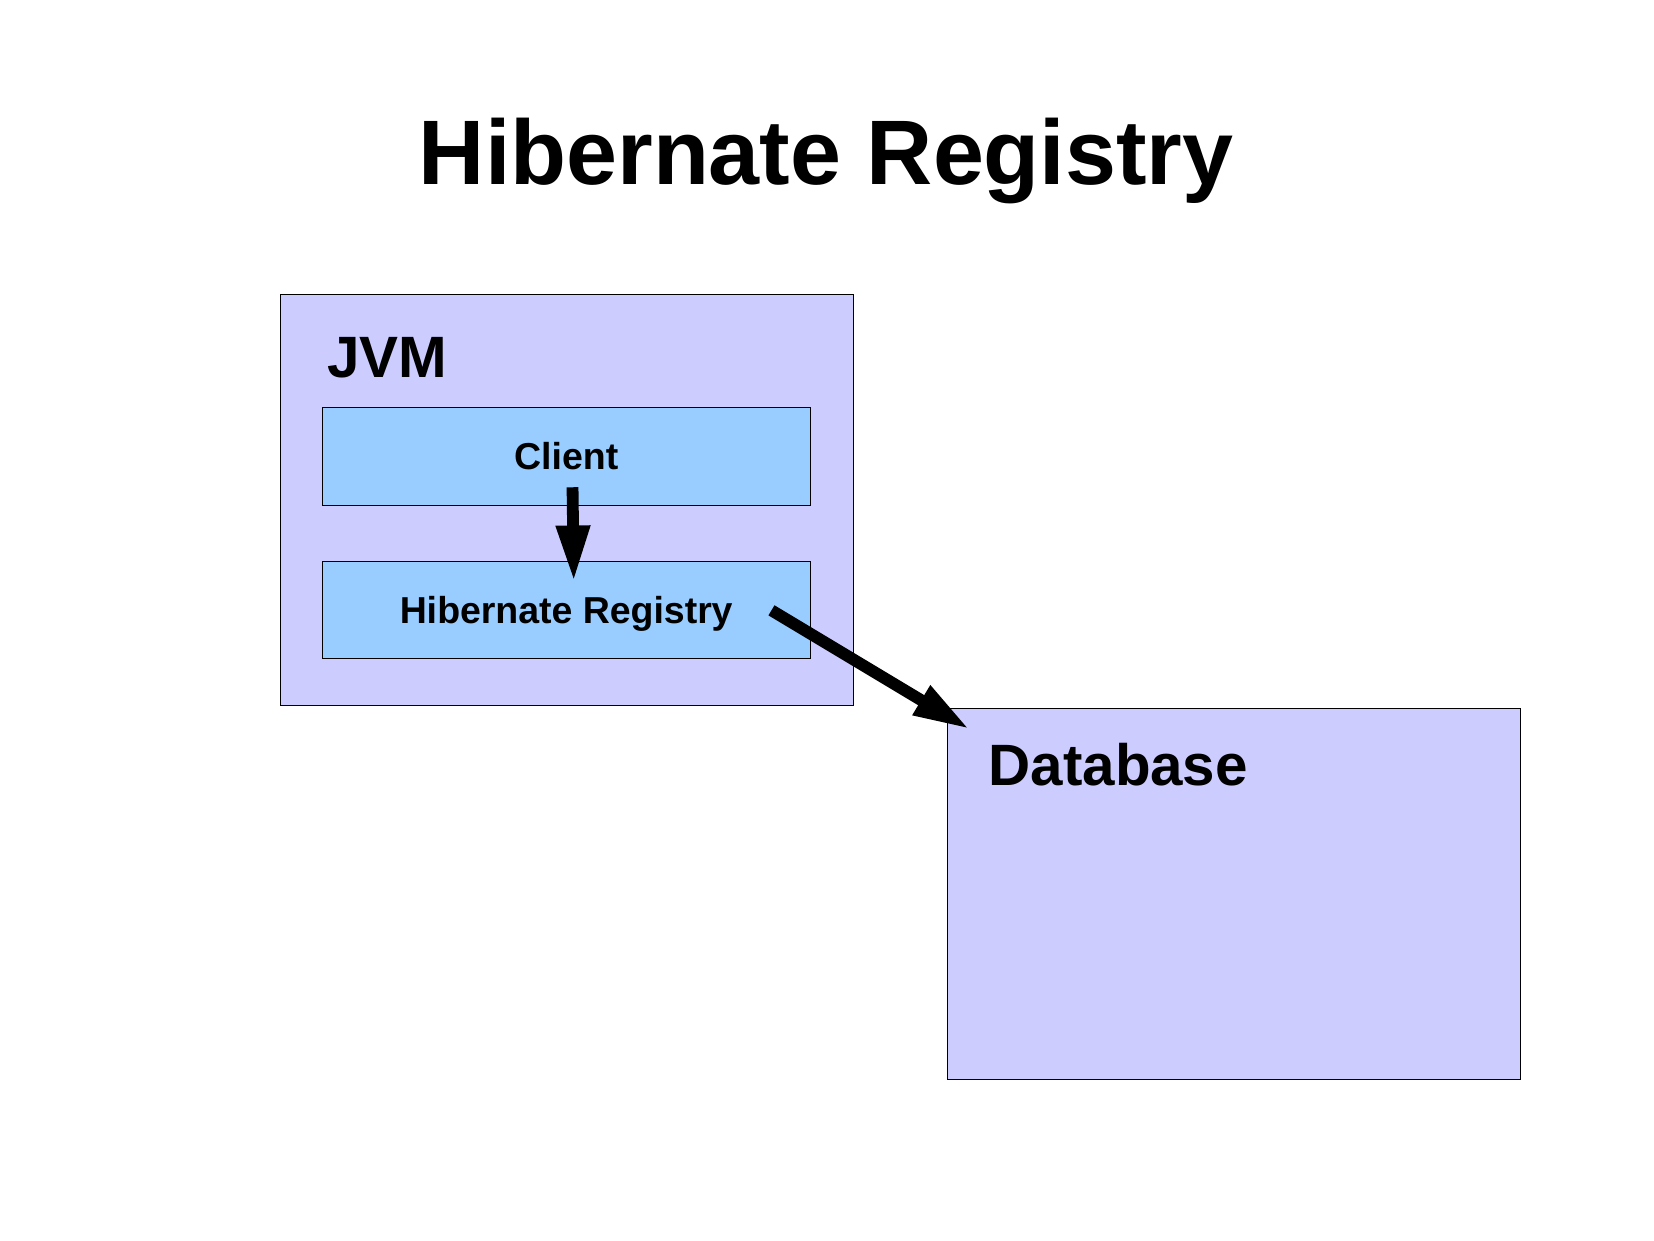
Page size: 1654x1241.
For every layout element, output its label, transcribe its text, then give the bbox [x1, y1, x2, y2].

text_box [280, 294, 854, 706]
text_box Hibernate Registry [322, 561, 811, 659]
text_box Client [322, 407, 811, 506]
text_box Database [973, 724, 1264, 807]
text_box JVM [312, 317, 462, 399]
text_box [947, 708, 1521, 1080]
title Hibernate Registry [82, 49, 1571, 257]
